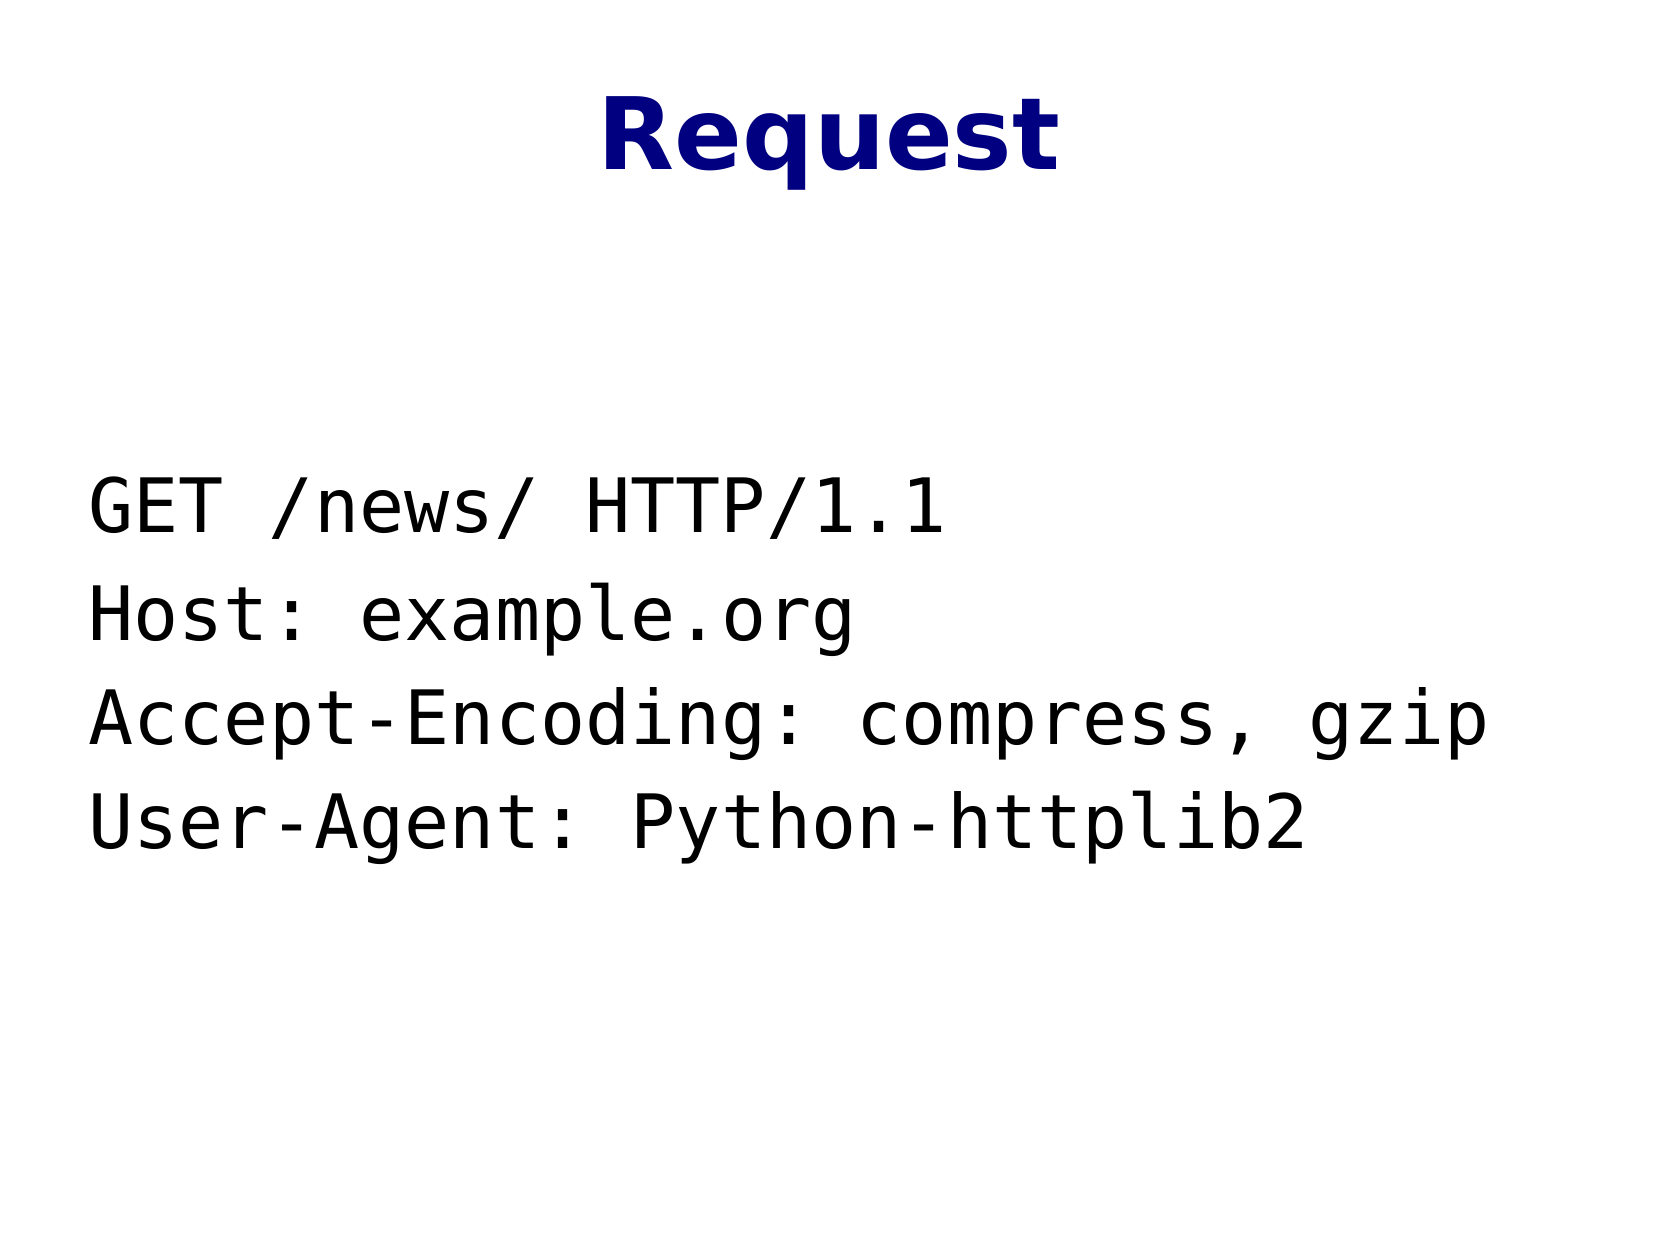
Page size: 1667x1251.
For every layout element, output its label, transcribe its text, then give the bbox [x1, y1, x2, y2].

subtitle GET /news/ HTTP/1.1 Host: example.org Accept-Encoding: compress, gzip User-Agent: Python-httplib2 [37, 225, 1651, 1104]
title Request [120, 37, 1538, 225]
